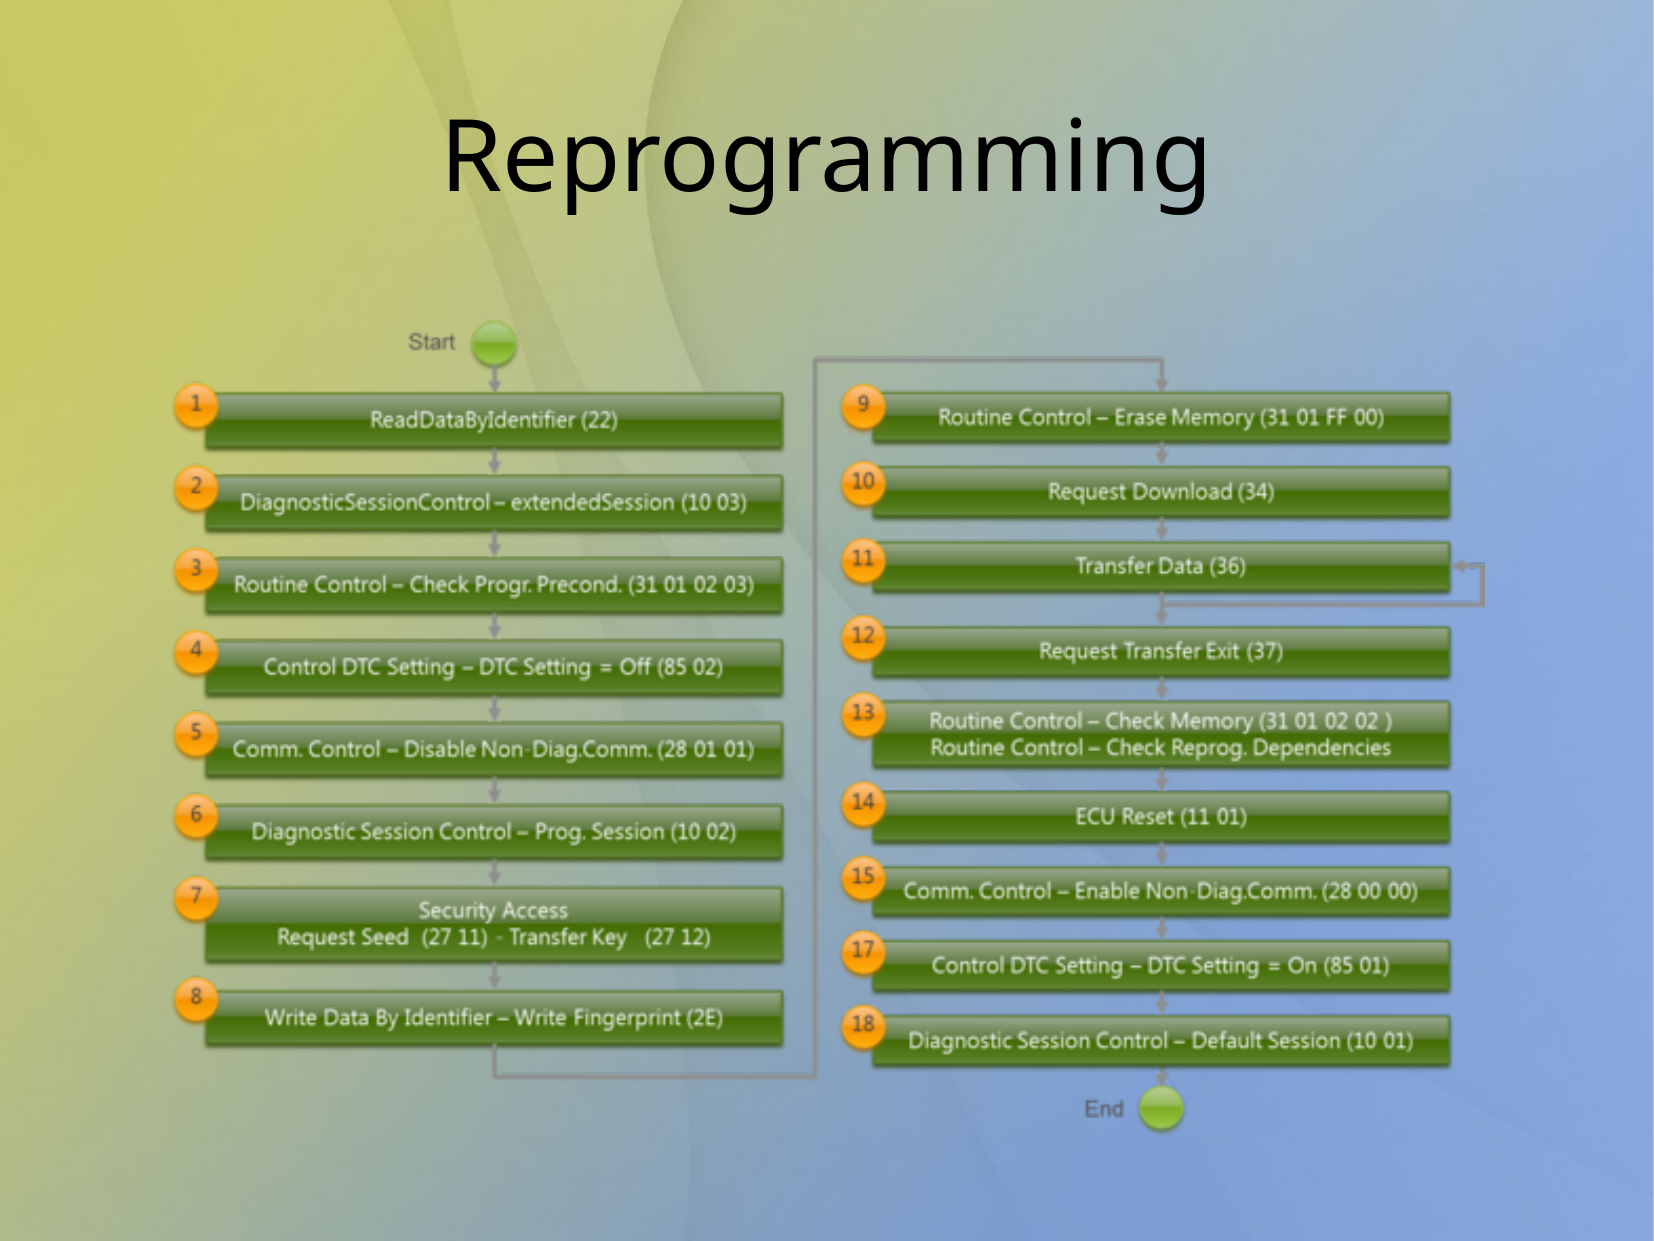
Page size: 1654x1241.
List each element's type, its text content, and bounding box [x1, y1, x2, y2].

title Reprogramming [82, 49, 1571, 257]
picture [0, 0, 1654, 1241]
